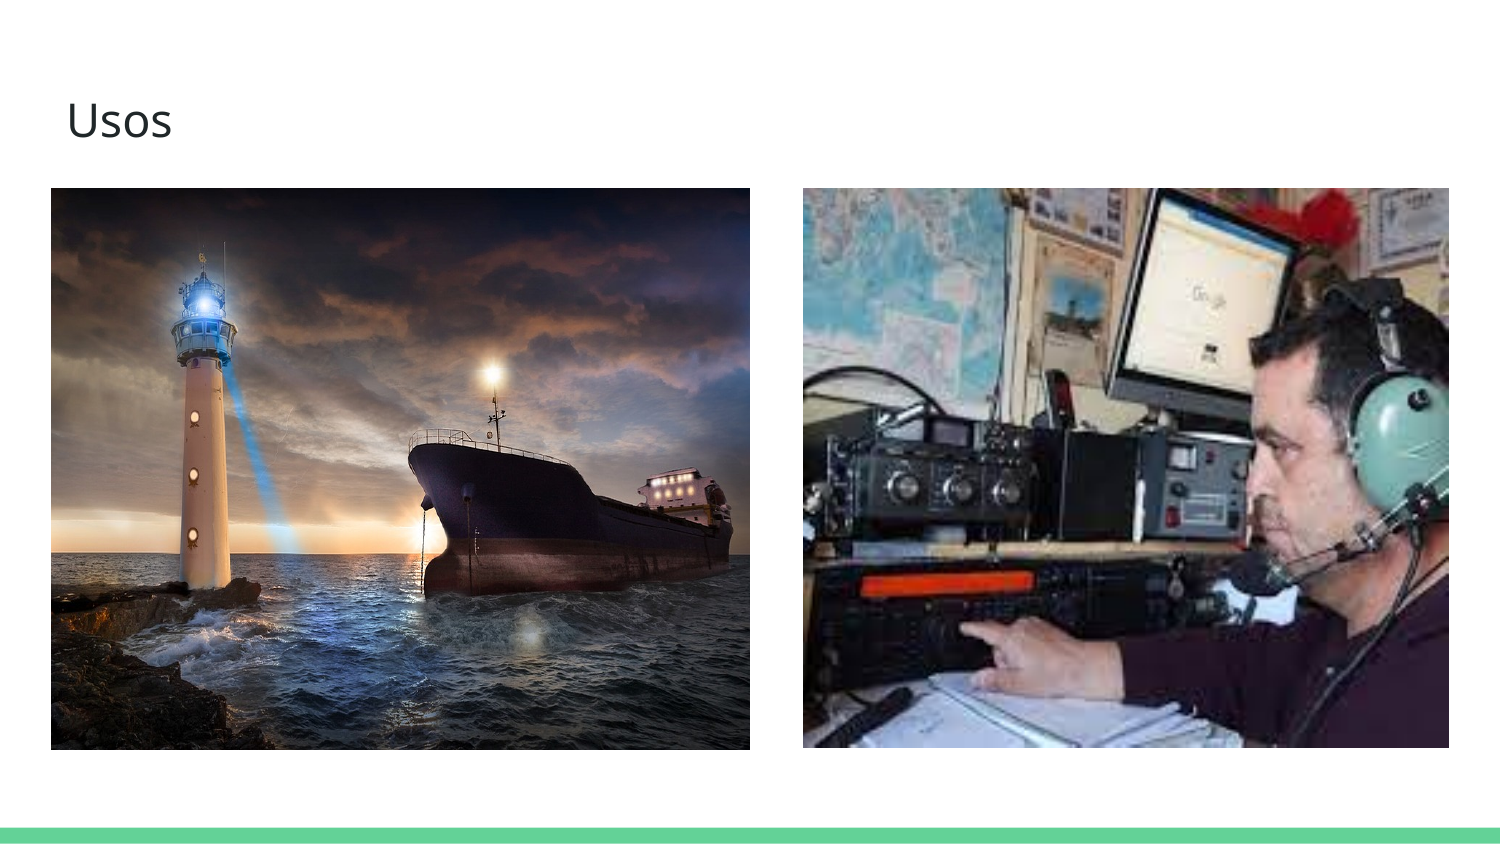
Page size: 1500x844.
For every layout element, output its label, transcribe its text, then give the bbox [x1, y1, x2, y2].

picture [51, 188, 750, 750]
picture [803, 188, 1449, 748]
title Usos [51, 72, 1449, 167]
